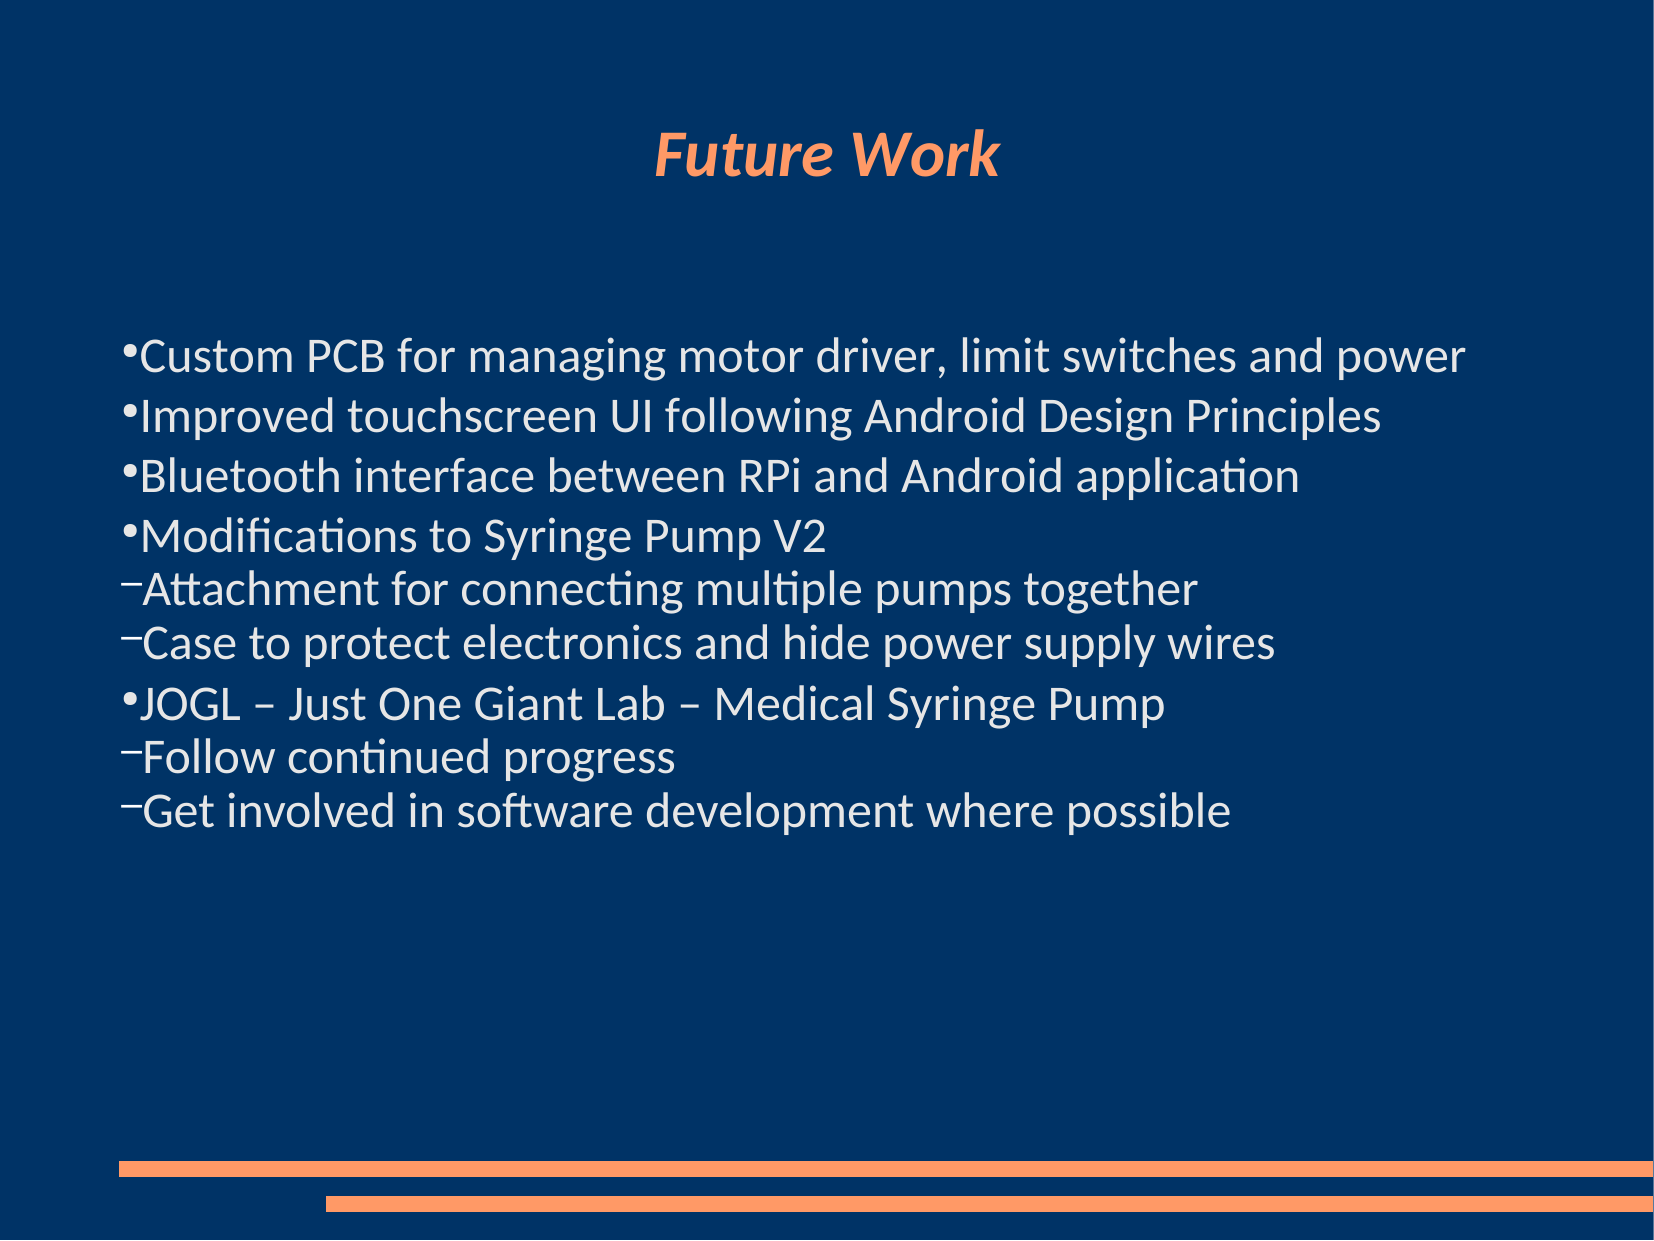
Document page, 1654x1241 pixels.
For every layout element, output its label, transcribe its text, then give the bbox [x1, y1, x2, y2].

title Future Work [121, 46, 1534, 254]
list Custom PCB for managing motor driver, limit switches and power Improved touchscreen UI following Android Design Principles Bluetooth interface between RPi and Android application Modifications to Syringe Pump V2 Attachment for connecting multiple pumps together Case to protect electronics and hide power supply wires JOGL – Just One Giant Lab – Medical Syringe Pump Follow continued progress Get involved in software development where possible [121, 322, 1561, 1132]
